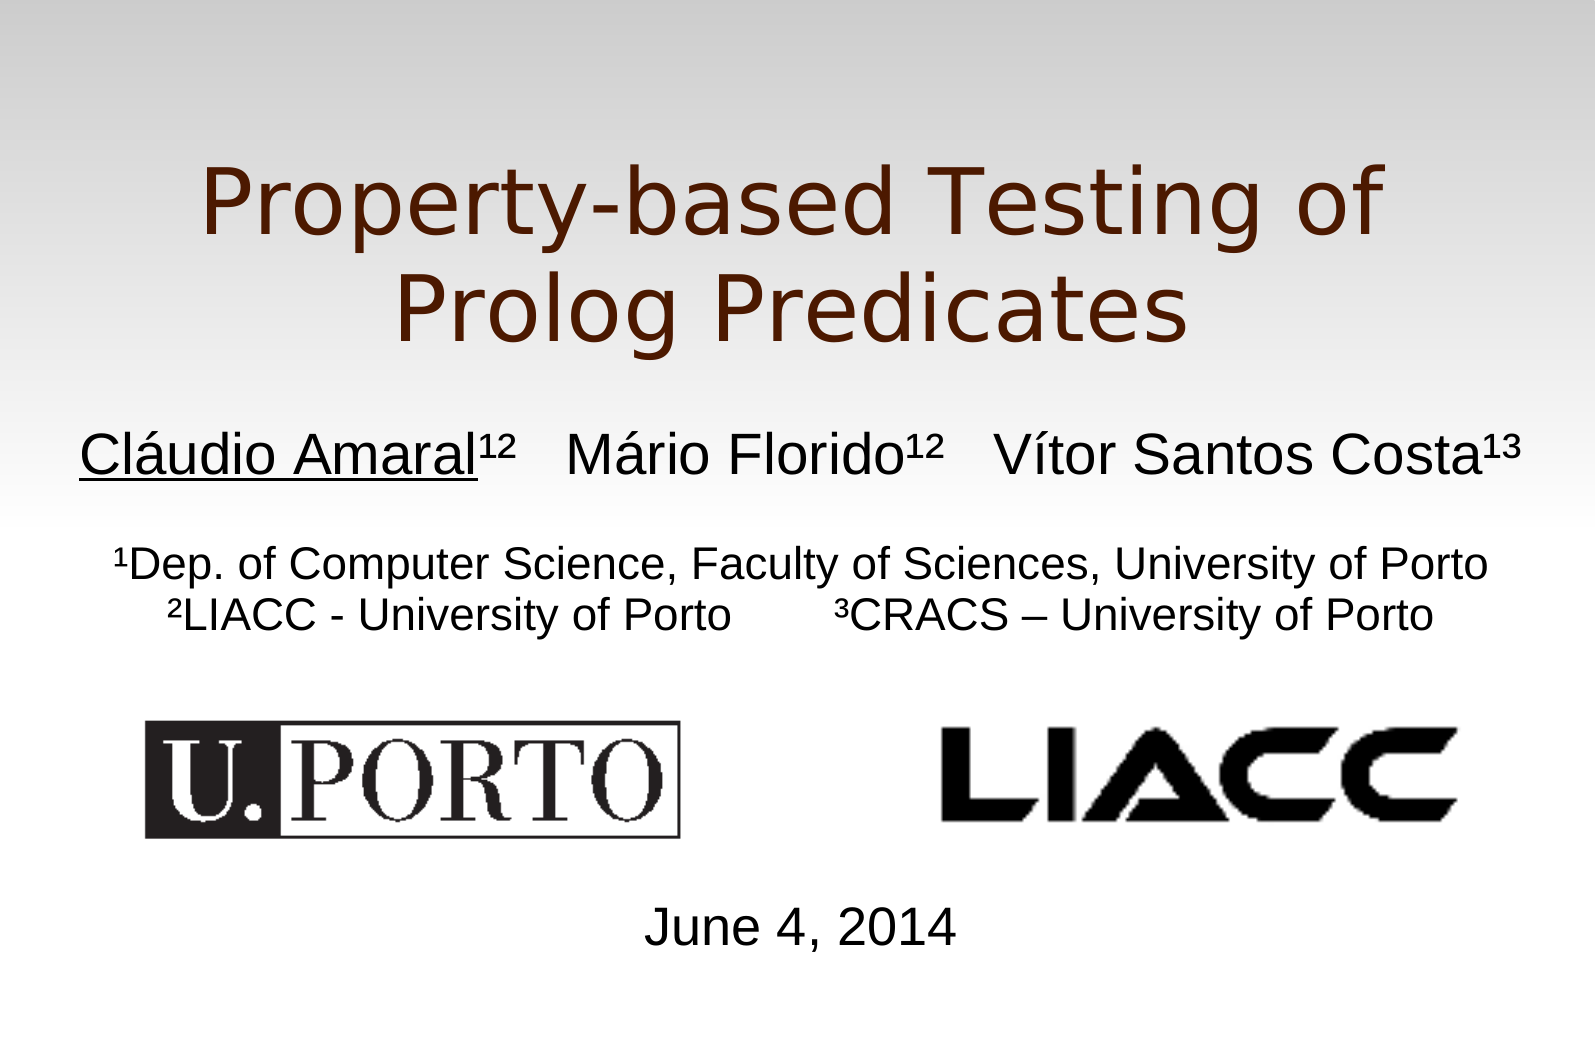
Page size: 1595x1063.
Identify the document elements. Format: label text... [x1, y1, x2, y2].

title Property-based Testing of Prolog Predicates [74, 149, 1510, 364]
subtitle Cláudio Amaral¹² Mário Florido¹² Vítor Santos Costa¹³ ¹Dep. of Computer Science, Faculty of Sciences, University of Porto ²LIACC - University of Porto ³CRACS – University of Porto June 4, 2014 [65, 366, 1538, 1013]
picture [79, 662, 747, 898]
picture [921, 706, 1486, 846]
